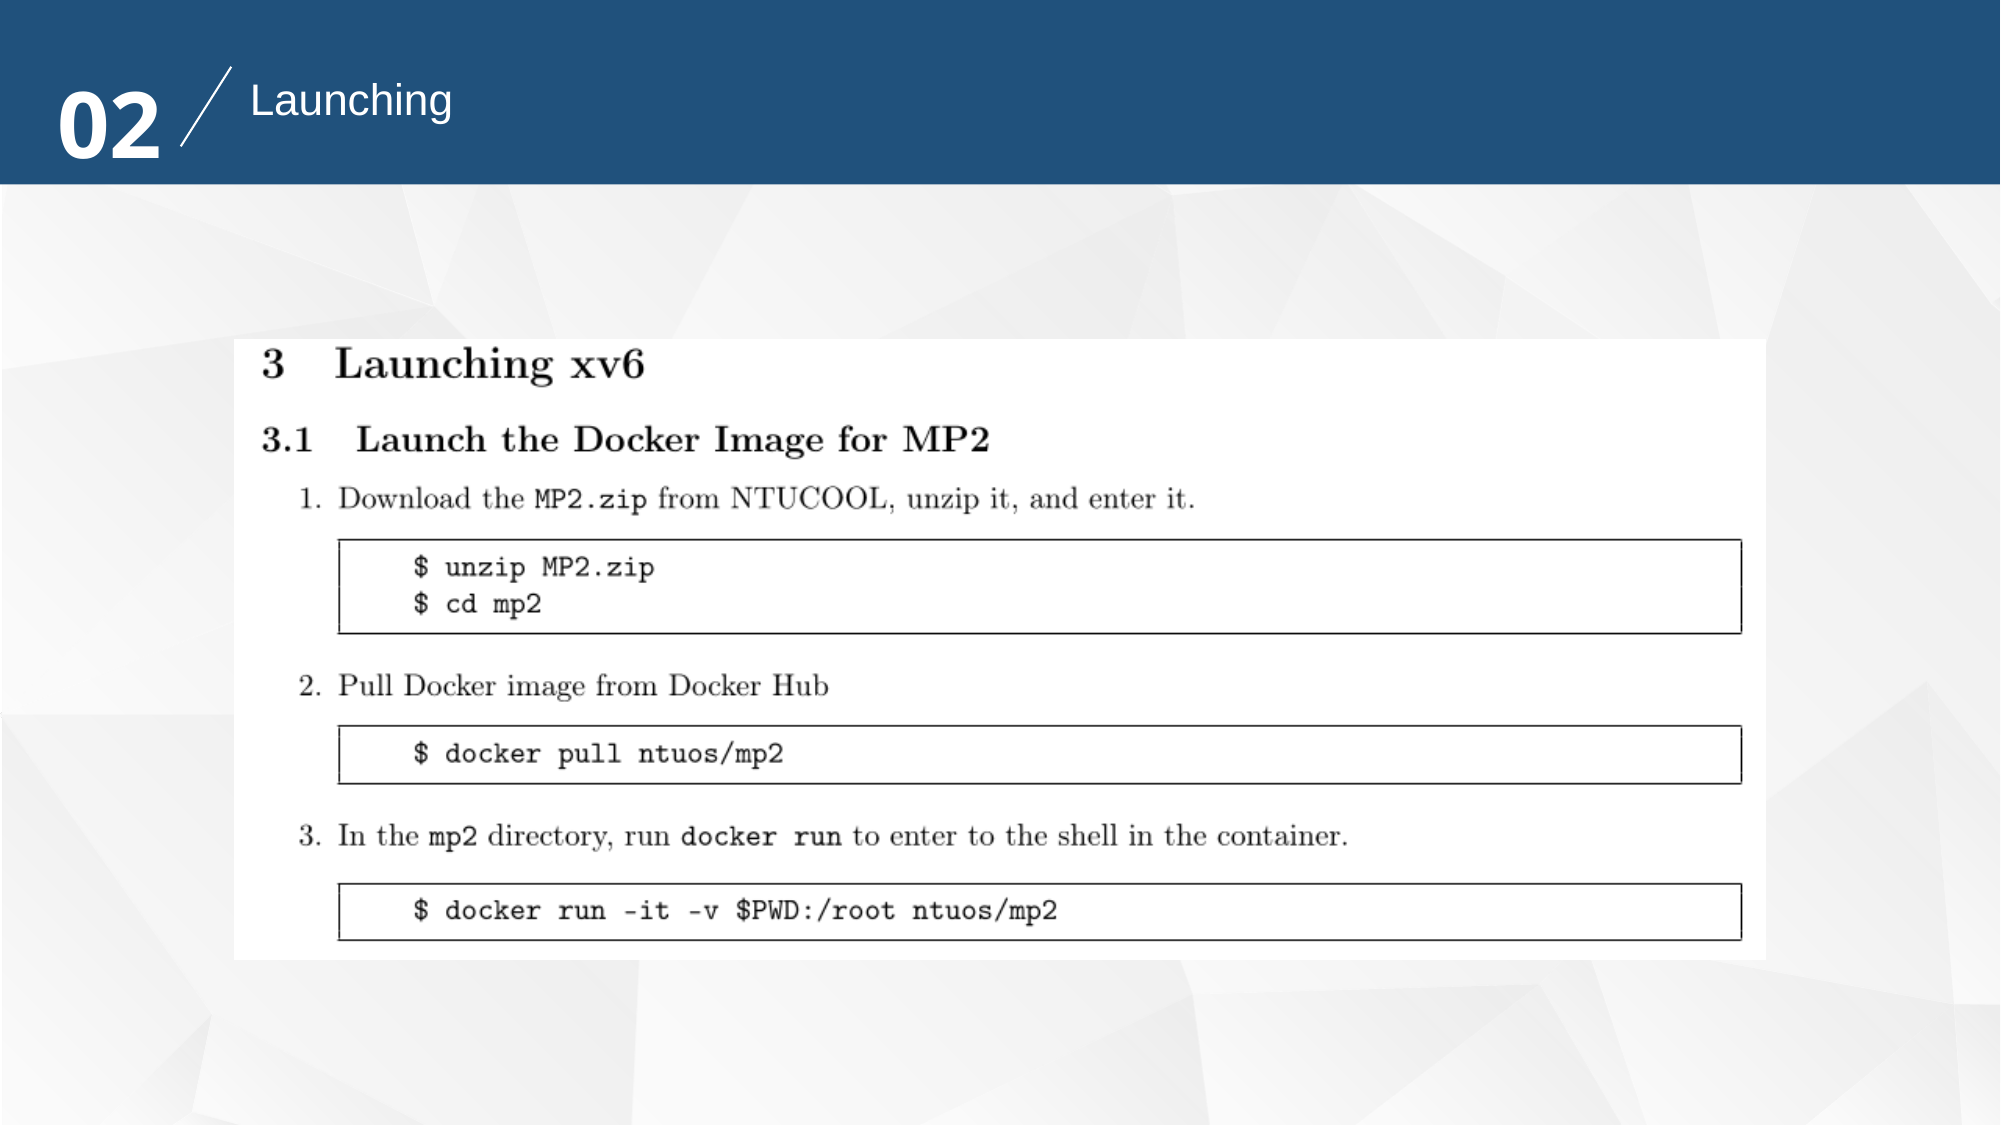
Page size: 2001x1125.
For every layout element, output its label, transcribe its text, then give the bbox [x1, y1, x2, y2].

list 02 [43, 52, 185, 218]
list Launching [235, 57, 989, 139]
picture [0, 0, 2001, 1125]
